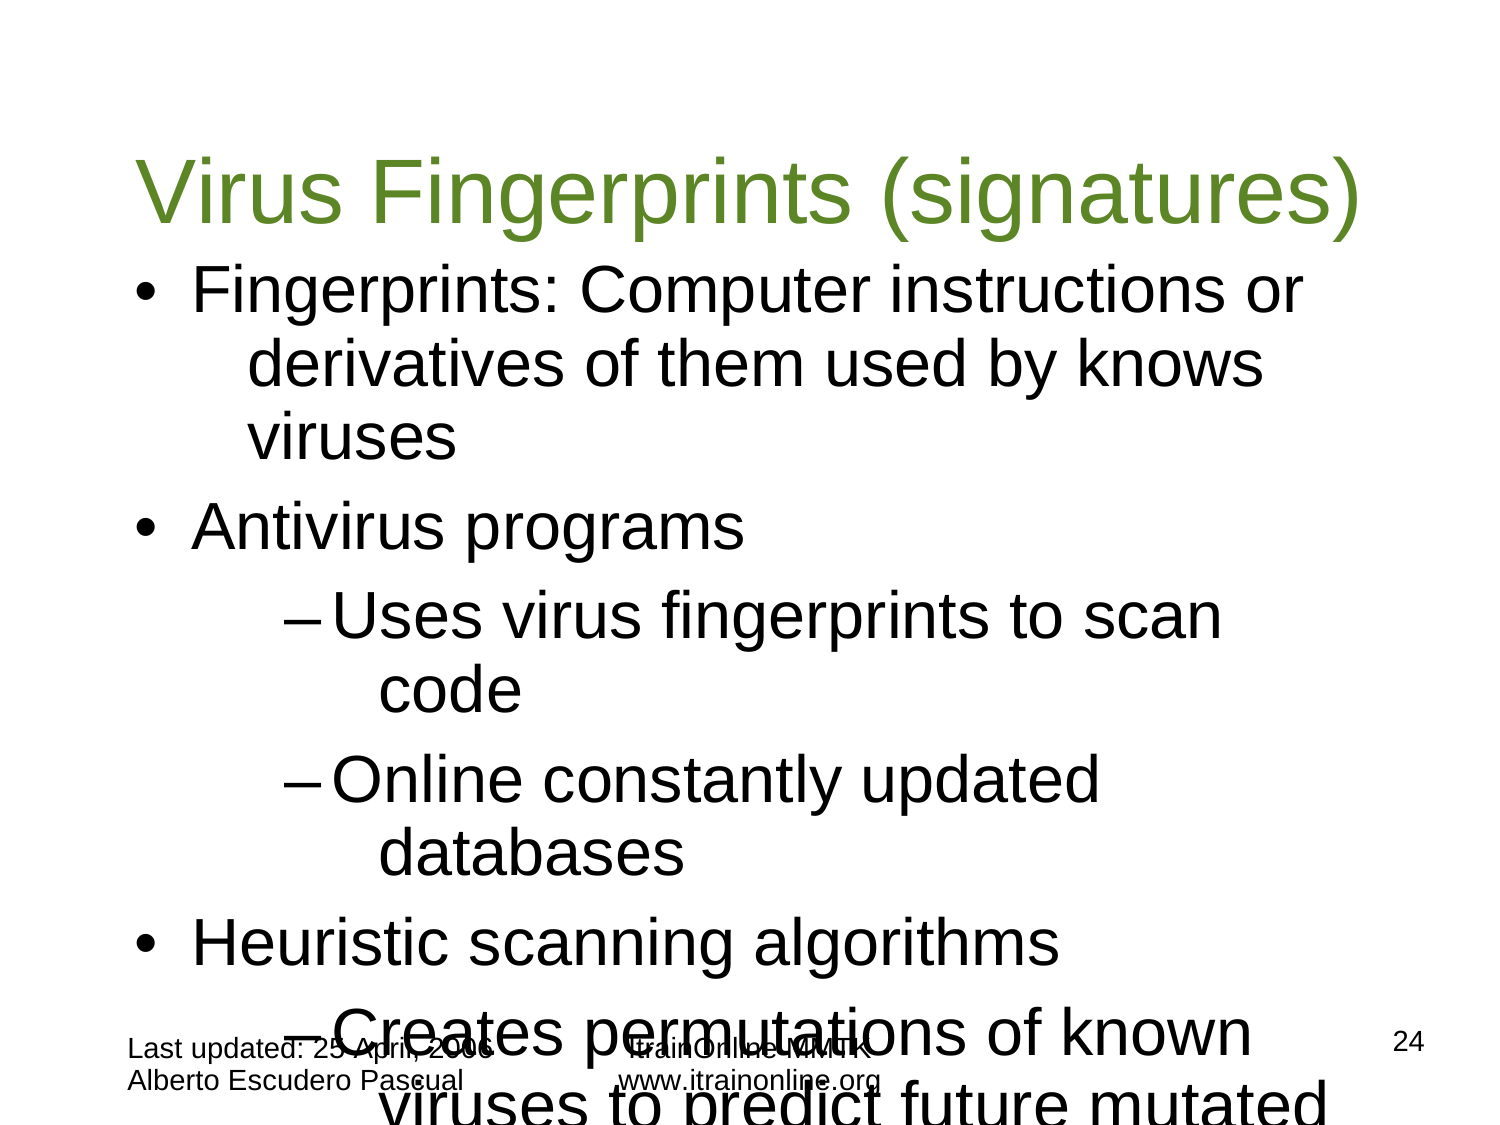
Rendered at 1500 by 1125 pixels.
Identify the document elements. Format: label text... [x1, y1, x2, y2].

text_box Fingerprints: Computer instructions or derivatives of them used by knows viruses Antivirus programs Uses virus fingerprints to scan code Online constantly updated databases Heuristic scanning algorithms Creates permutations of known viruses to predict future mutated viruses [120, 246, 1396, 1000]
text_box Virus Fingerprints (signatures) [112, 100, 1388, 288]
